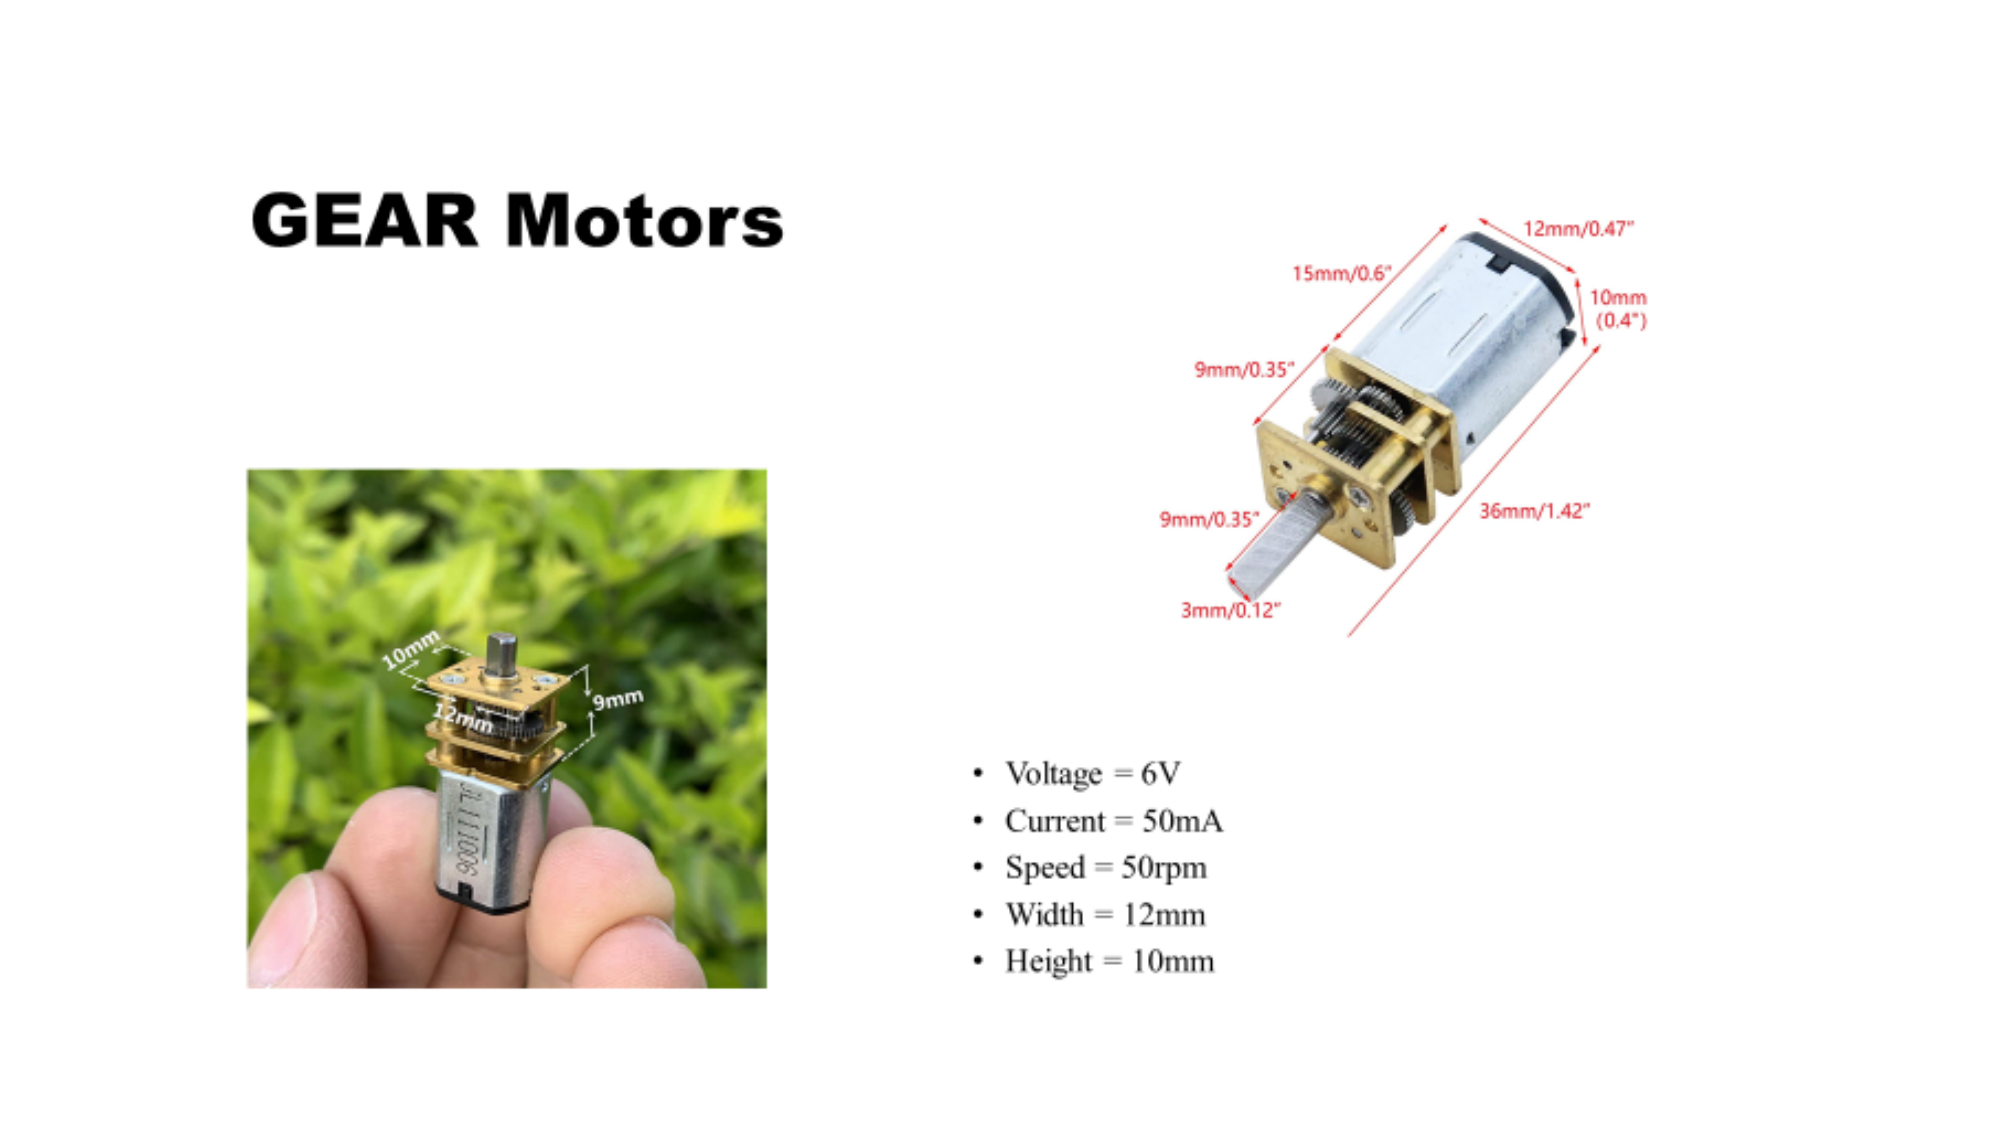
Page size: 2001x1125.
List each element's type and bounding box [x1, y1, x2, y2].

picture [88, 91, 1853, 1084]
